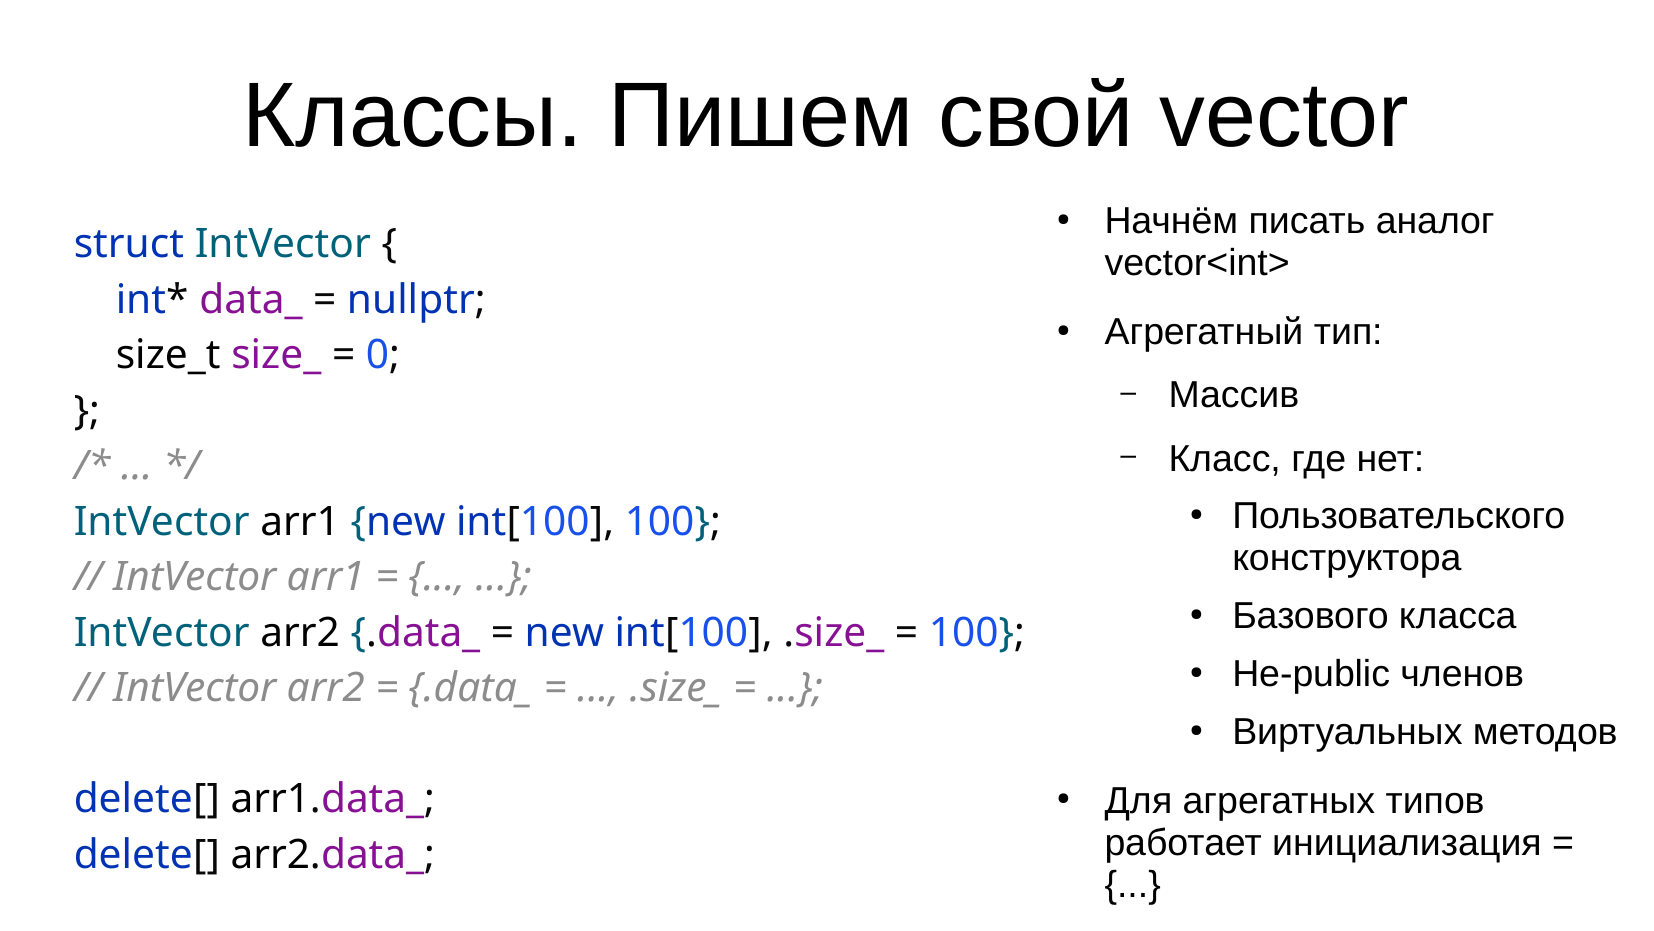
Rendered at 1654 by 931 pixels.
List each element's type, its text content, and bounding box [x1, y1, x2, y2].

list Начнём писать аналог vector<int> Агрегатный тип: Массив Класс, где нет: Пользовательского конструктора Базового класса Не-public членов Виртуальных методов Для агрегатных типов работает инициализация = {...} [1040, 199, 1625, 919]
text_box struct IntVector { int* data_ = nullptr; size_t size_ = 0; }; /* ... */ IntVector arr1 {new int[100], 100}; // IntVector arr1 = {..., ...}; IntVector arr2 {.data_ = new int[100], .size_ = 100}; // IntVector arr2 = {.data_ = ..., .size_ = ...}; delete[] arr1.data_; delete[] arr2.data_; [59, 206, 1041, 888]
title Классы. Пишем свой vector [82, 37, 1571, 193]
